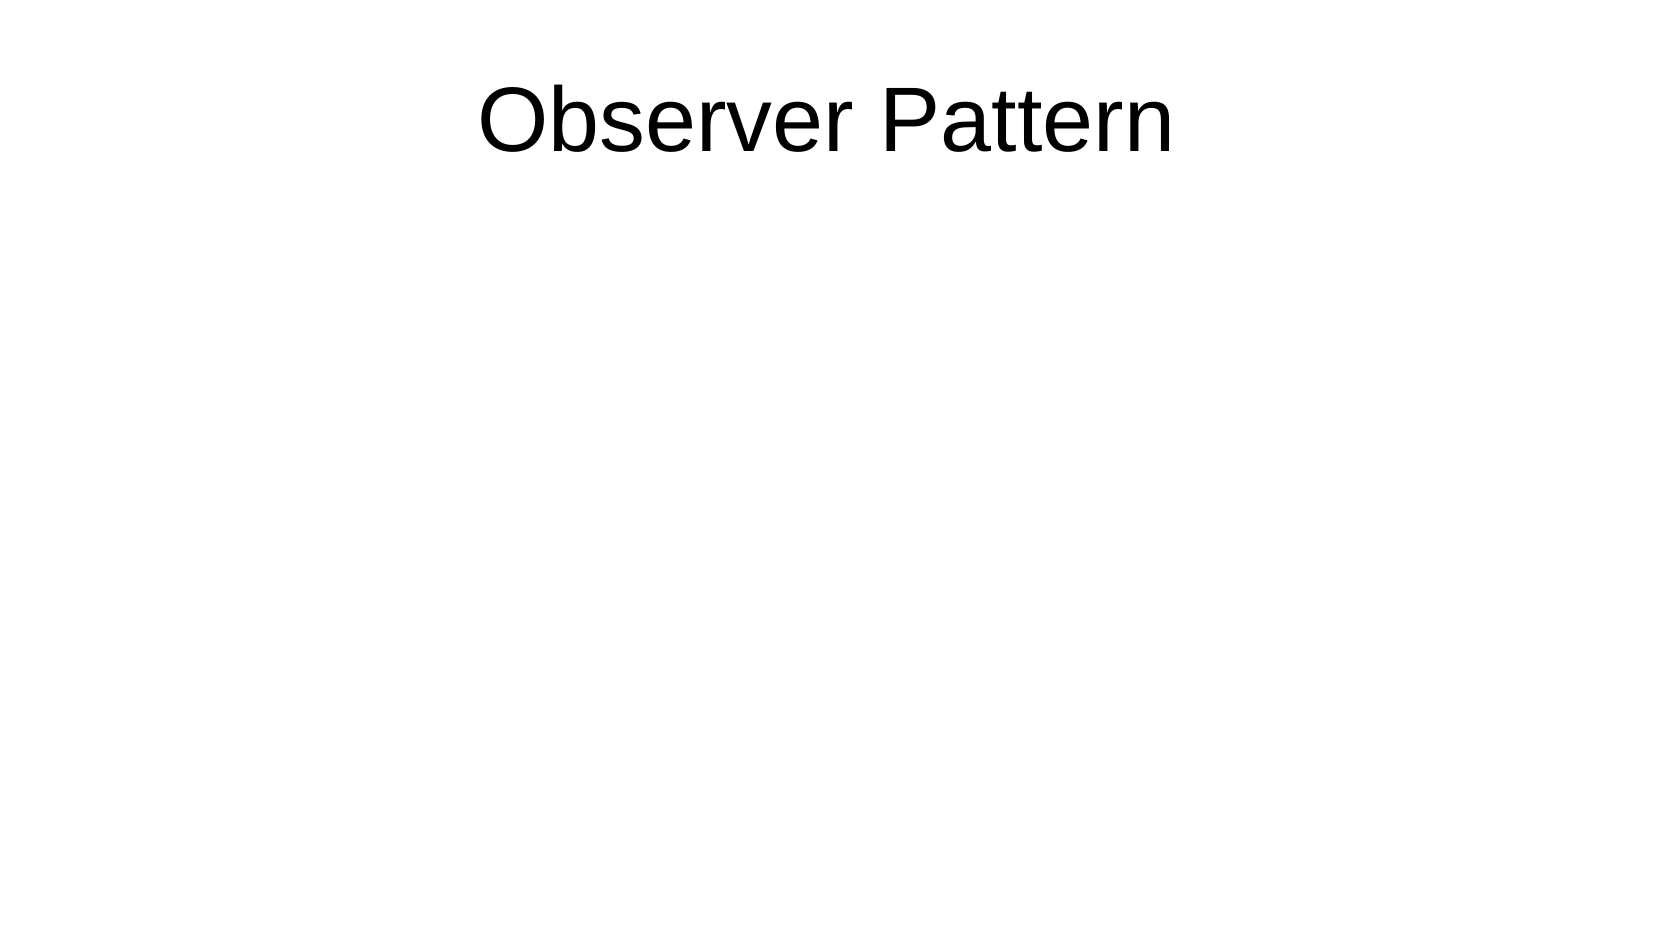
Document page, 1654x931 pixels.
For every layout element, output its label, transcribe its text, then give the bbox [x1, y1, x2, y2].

title Observer Pattern [82, 37, 1571, 193]
